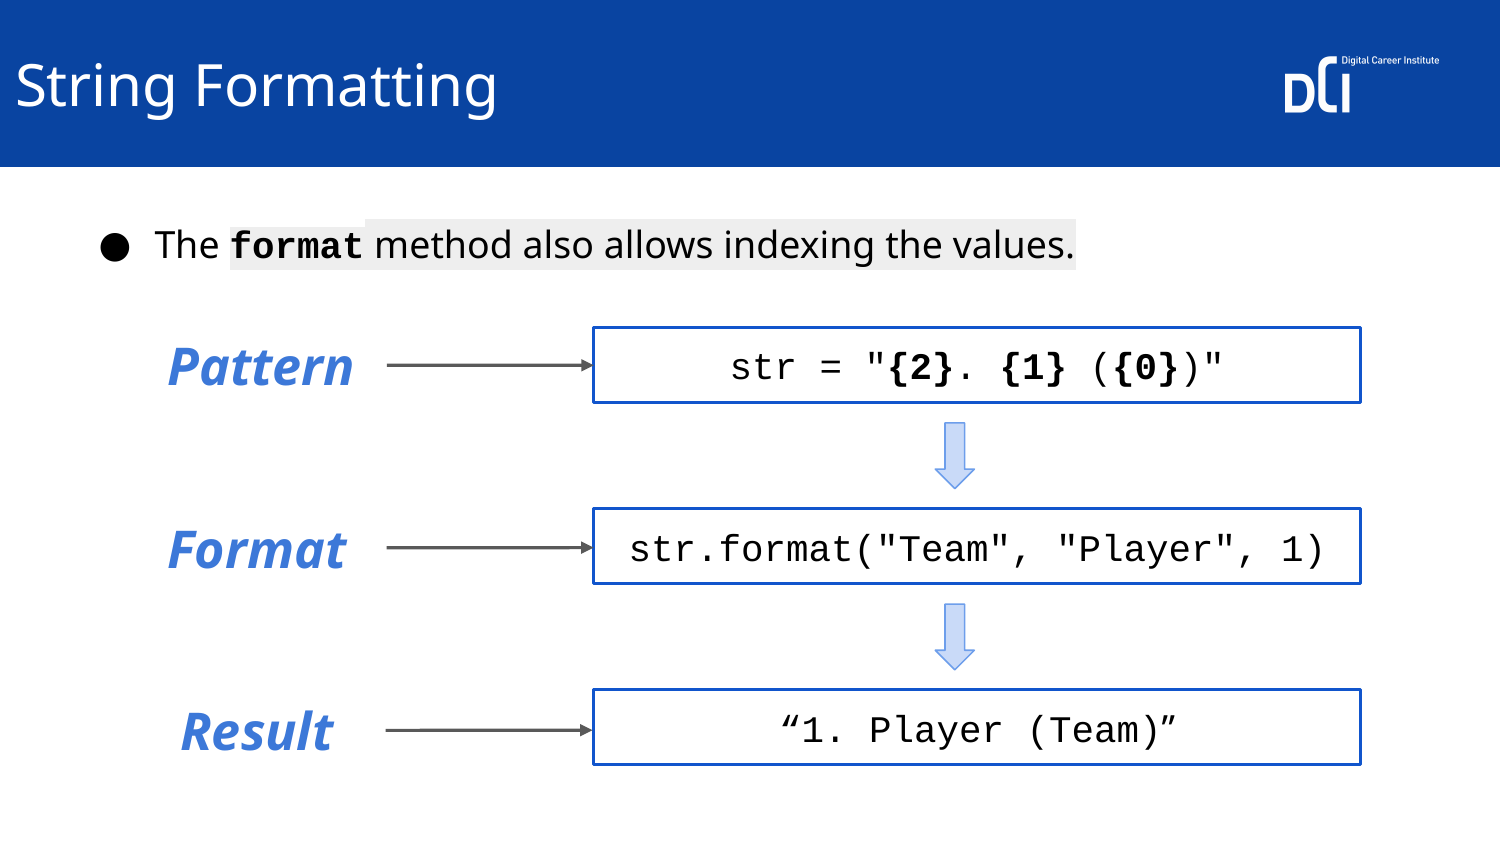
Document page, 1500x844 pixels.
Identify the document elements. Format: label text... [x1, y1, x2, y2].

text_box Format [152, 500, 387, 594]
text_box [935, 422, 975, 489]
text_box “1. Player (Team)” [593, 689, 1361, 765]
text_box Result [165, 683, 375, 776]
text_box [935, 604, 975, 670]
text_box str.format("Team", "Player", 1) [593, 508, 1361, 584]
text_box The format method also allows indexing the values. [64, 183, 1436, 282]
text_box Pattern [152, 318, 387, 412]
title String Formatting [0, 0, 1500, 167]
text_box str = "{2}. {1} ({0})" [593, 327, 1361, 403]
picture [1275, 44, 1445, 123]
